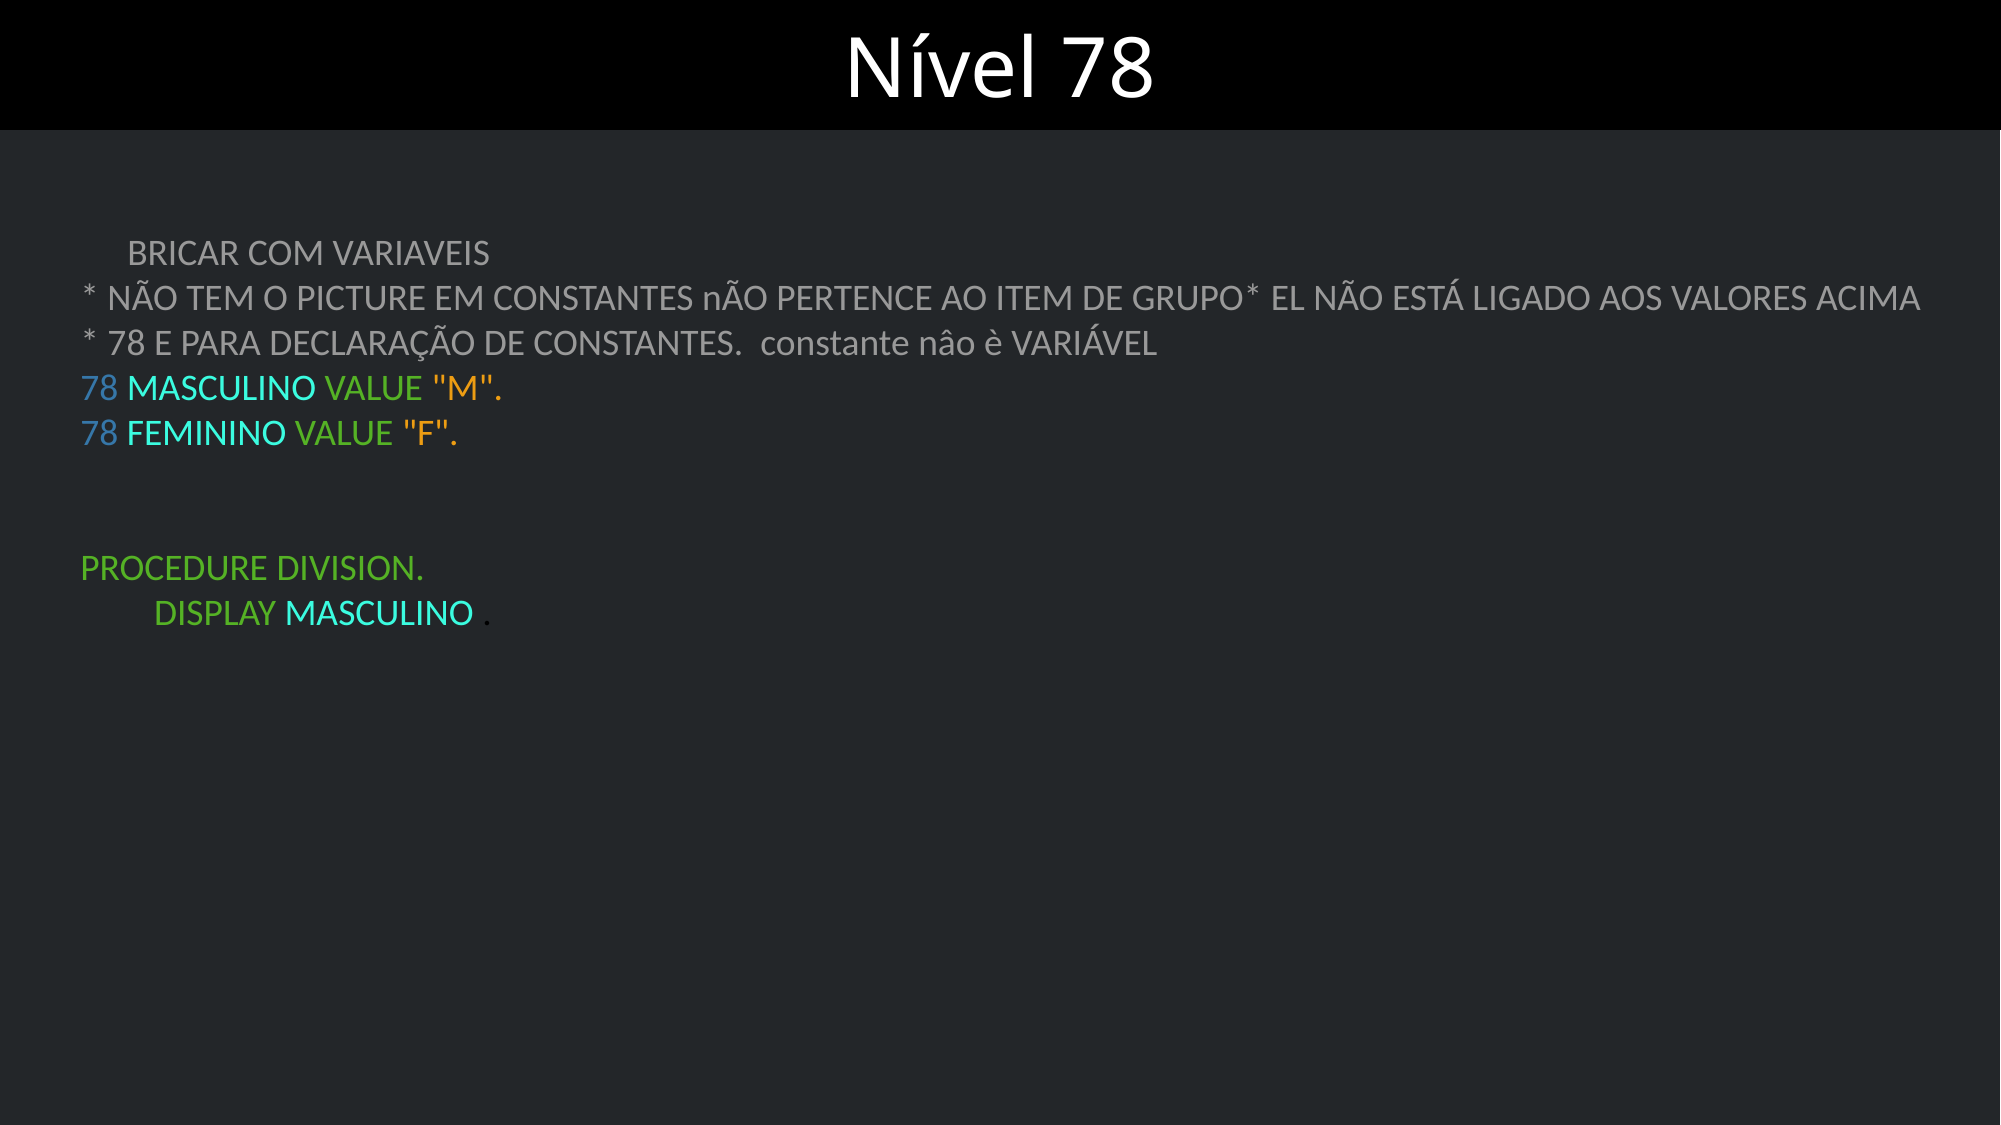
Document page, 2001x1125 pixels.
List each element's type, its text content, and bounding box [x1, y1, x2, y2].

text_box BRICAR COM VARIAVEIS * NÃO TEM O PICTURE EM CONSTANTES nÃO PERTENCE AO ITEM DE GRUPO* EL NÃO ESTÁ LIGADO AOS VALORES ACIMA * 78 E PARA DECLARAÇÃO DE CONSTANTES. constante nâo è VARIÁVEL 78 MASCULINO VALUE "M". 78 FEMININO VALUE "F". PROCEDURE DIVISION. DISPLAY MASCULINO . [65, 220, 2001, 686]
text_box Nível 78 [0, 0, 2001, 130]
